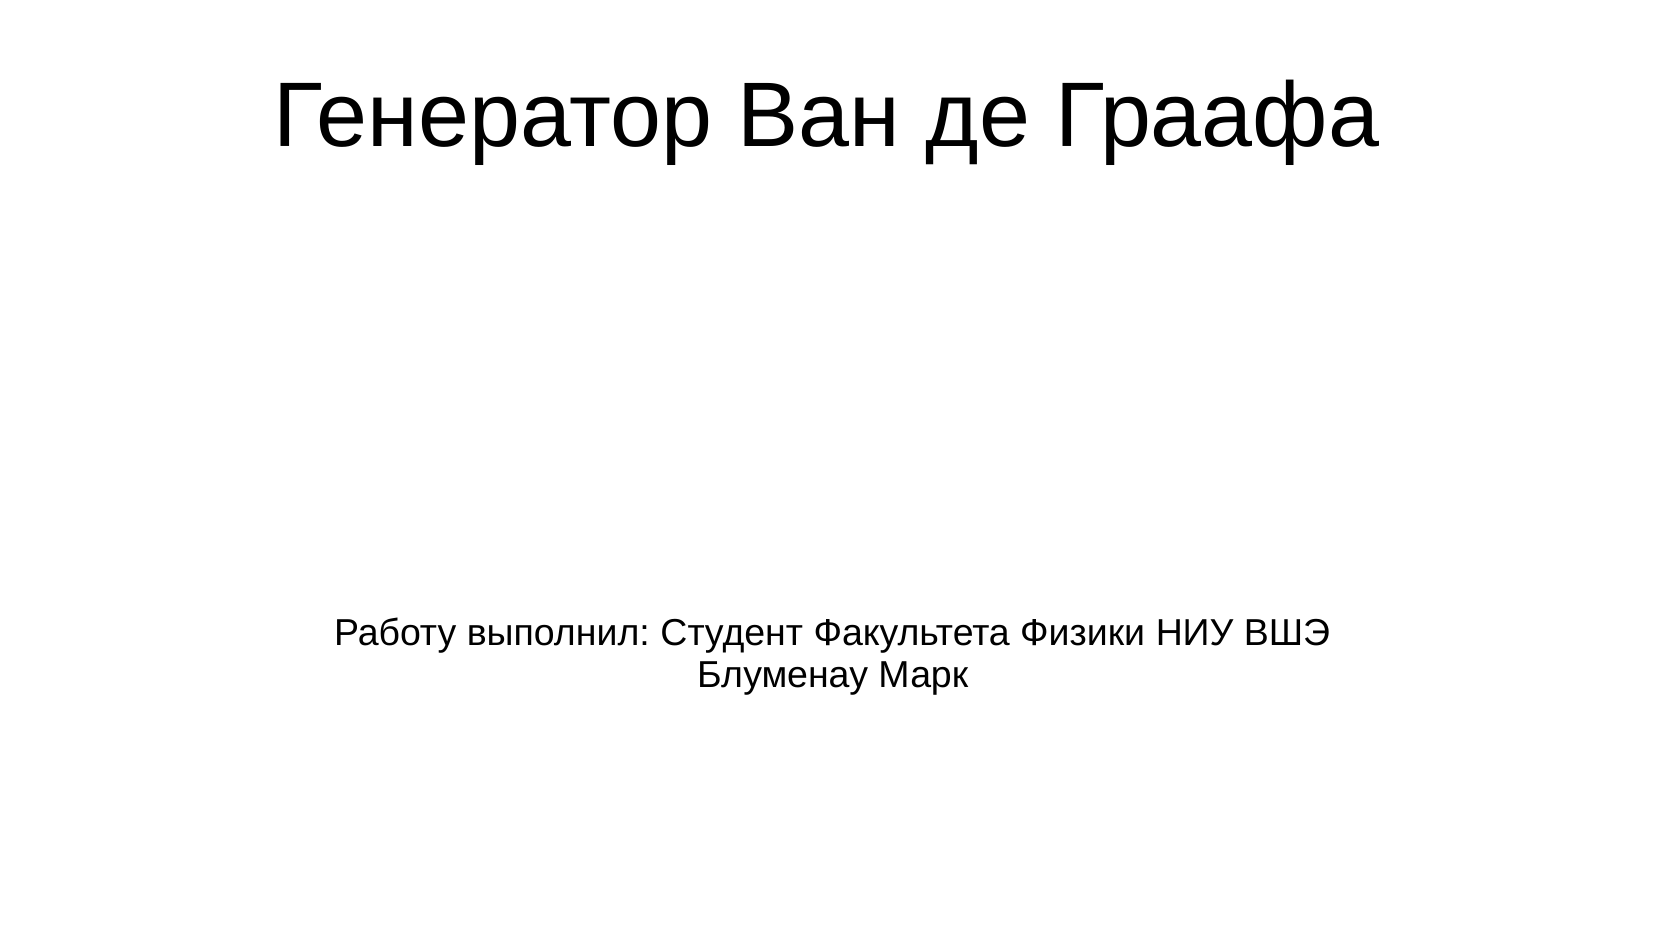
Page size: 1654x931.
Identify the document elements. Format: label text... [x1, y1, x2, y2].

subtitle Работу выполнил: Студент Факультета Физики НИУ ВШЭ Блуменау Марк [88, 383, 1577, 924]
title Генератор Ван де Граафа [82, 37, 1571, 193]
